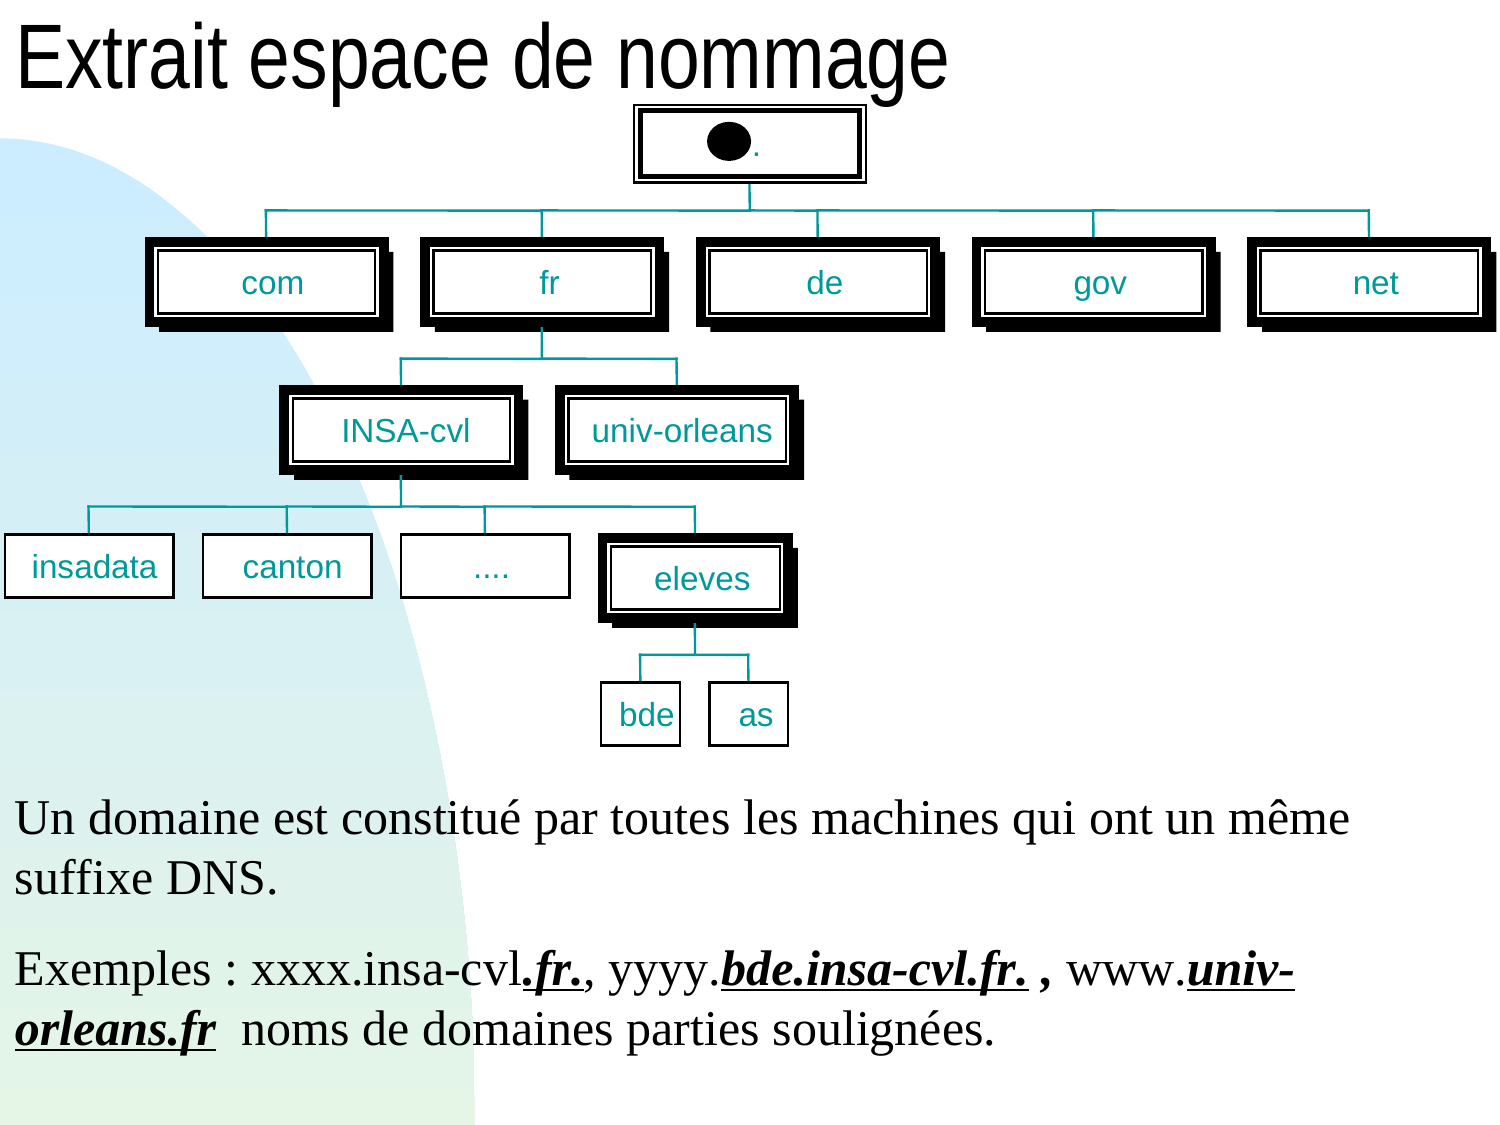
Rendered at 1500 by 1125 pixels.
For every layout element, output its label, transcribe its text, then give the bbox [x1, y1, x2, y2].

text_box fr [539, 261, 560, 302]
text_box [403, 399, 529, 480]
text_box [602, 684, 679, 744]
text_box [154, 247, 379, 317]
text_box [612, 623, 693, 628]
text_box Un domaine est constitué par toutes les machines qui ont un même suffixe DNS. Exemples : xxxx.insa-cvl.fr., yyyy.bde.insa-cvl.fr. , www.univ-orleans.fr noms de domaines parties soulignées. [0, 776, 1500, 1125]
text_box [635, 106, 865, 181]
text_box [607, 543, 783, 613]
text_box univ-orleans [591, 409, 774, 450]
text_box INSA-cvl [341, 409, 472, 450]
text_box [6, 536, 172, 596]
text_box de [806, 261, 844, 302]
text_box eleves [654, 557, 751, 598]
text_box as [738, 693, 774, 734]
text_box [159, 251, 394, 332]
text_box [711, 684, 787, 744]
text_box [434, 327, 540, 332]
text_box net [1352, 261, 1400, 302]
text_box [981, 247, 1206, 317]
text_box [1262, 251, 1497, 332]
text_box [986, 251, 1221, 332]
text_box [289, 395, 514, 465]
text_box . [751, 123, 762, 164]
text_box com [241, 261, 305, 302]
text_box [697, 547, 798, 628]
text_box canton [242, 545, 343, 586]
text_box [402, 536, 568, 596]
text_box insadata [31, 545, 158, 586]
text_box [565, 395, 789, 465]
text_box gov [1073, 261, 1128, 302]
text_box [430, 247, 655, 317]
text_box [706, 247, 930, 317]
text_box [543, 251, 670, 332]
text_box [294, 475, 399, 480]
text_box [204, 536, 370, 596]
title Extrait espace de nommage [0, 0, 1463, 126]
text_box [569, 399, 805, 480]
text_box .... [473, 545, 511, 586]
text_box [710, 251, 946, 332]
text_box [1257, 247, 1482, 317]
text_box bde [619, 693, 675, 734]
